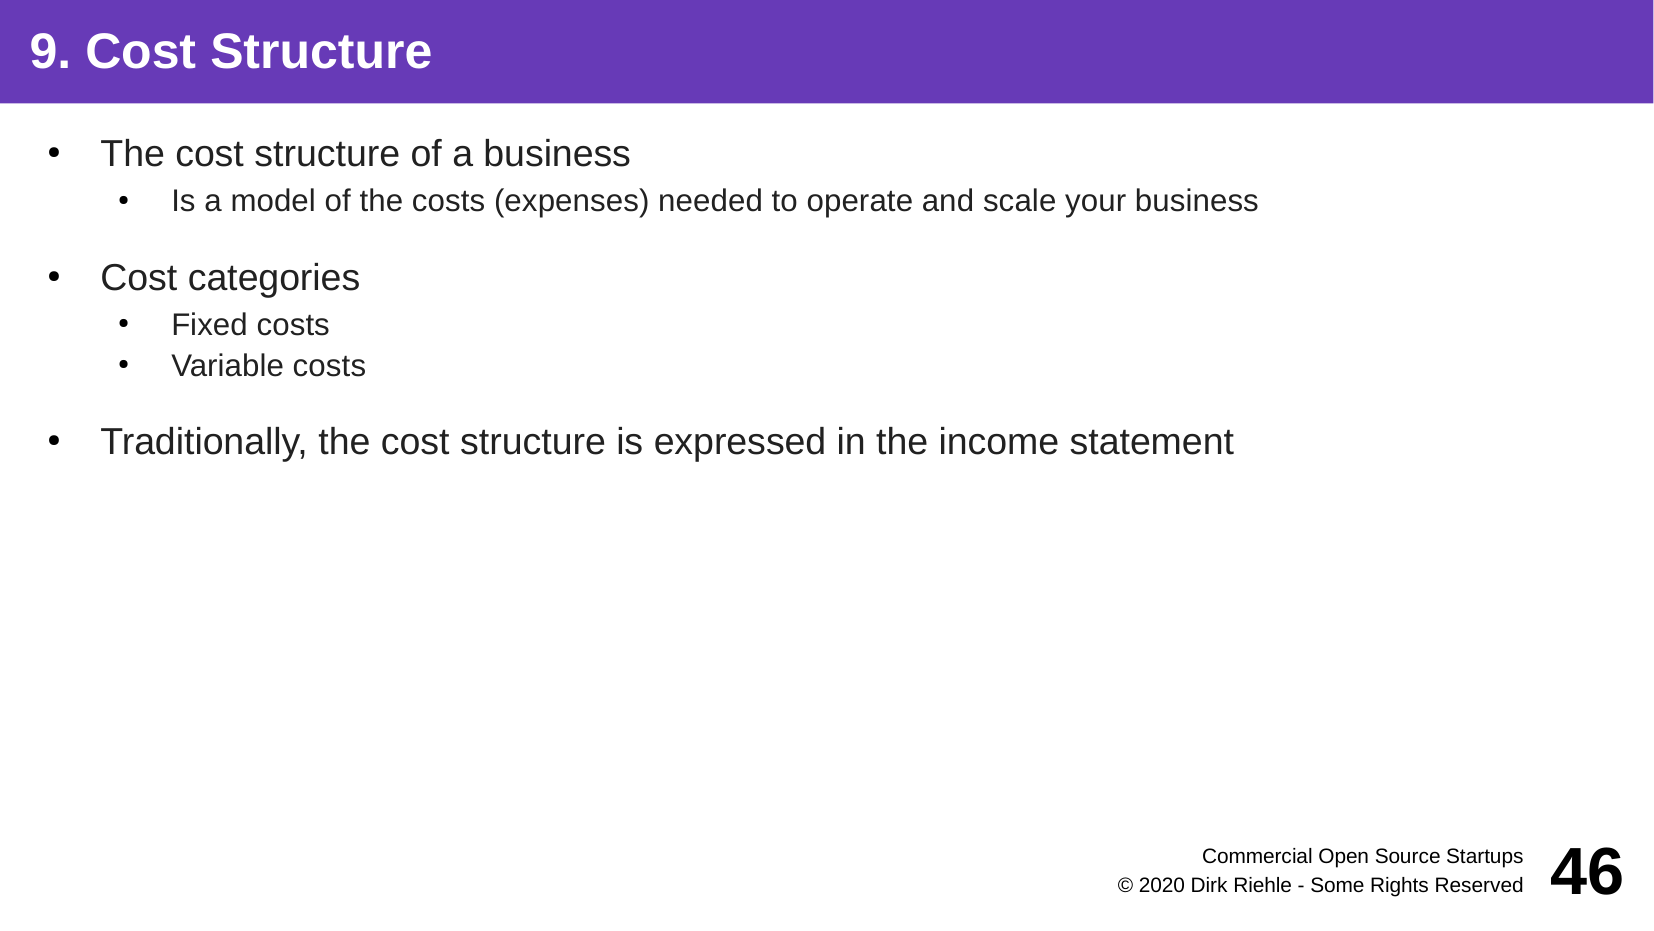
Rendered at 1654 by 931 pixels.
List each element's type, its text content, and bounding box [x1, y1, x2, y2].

list The cost structure of a business Is a model of the costs (expenses) needed to operate and scale your business Cost categories Fixed costs Variable costs Traditionally, the cost structure is expressed in the income statement [29, 132, 1625, 813]
title 9. Cost Structure [0, 0, 1654, 104]
